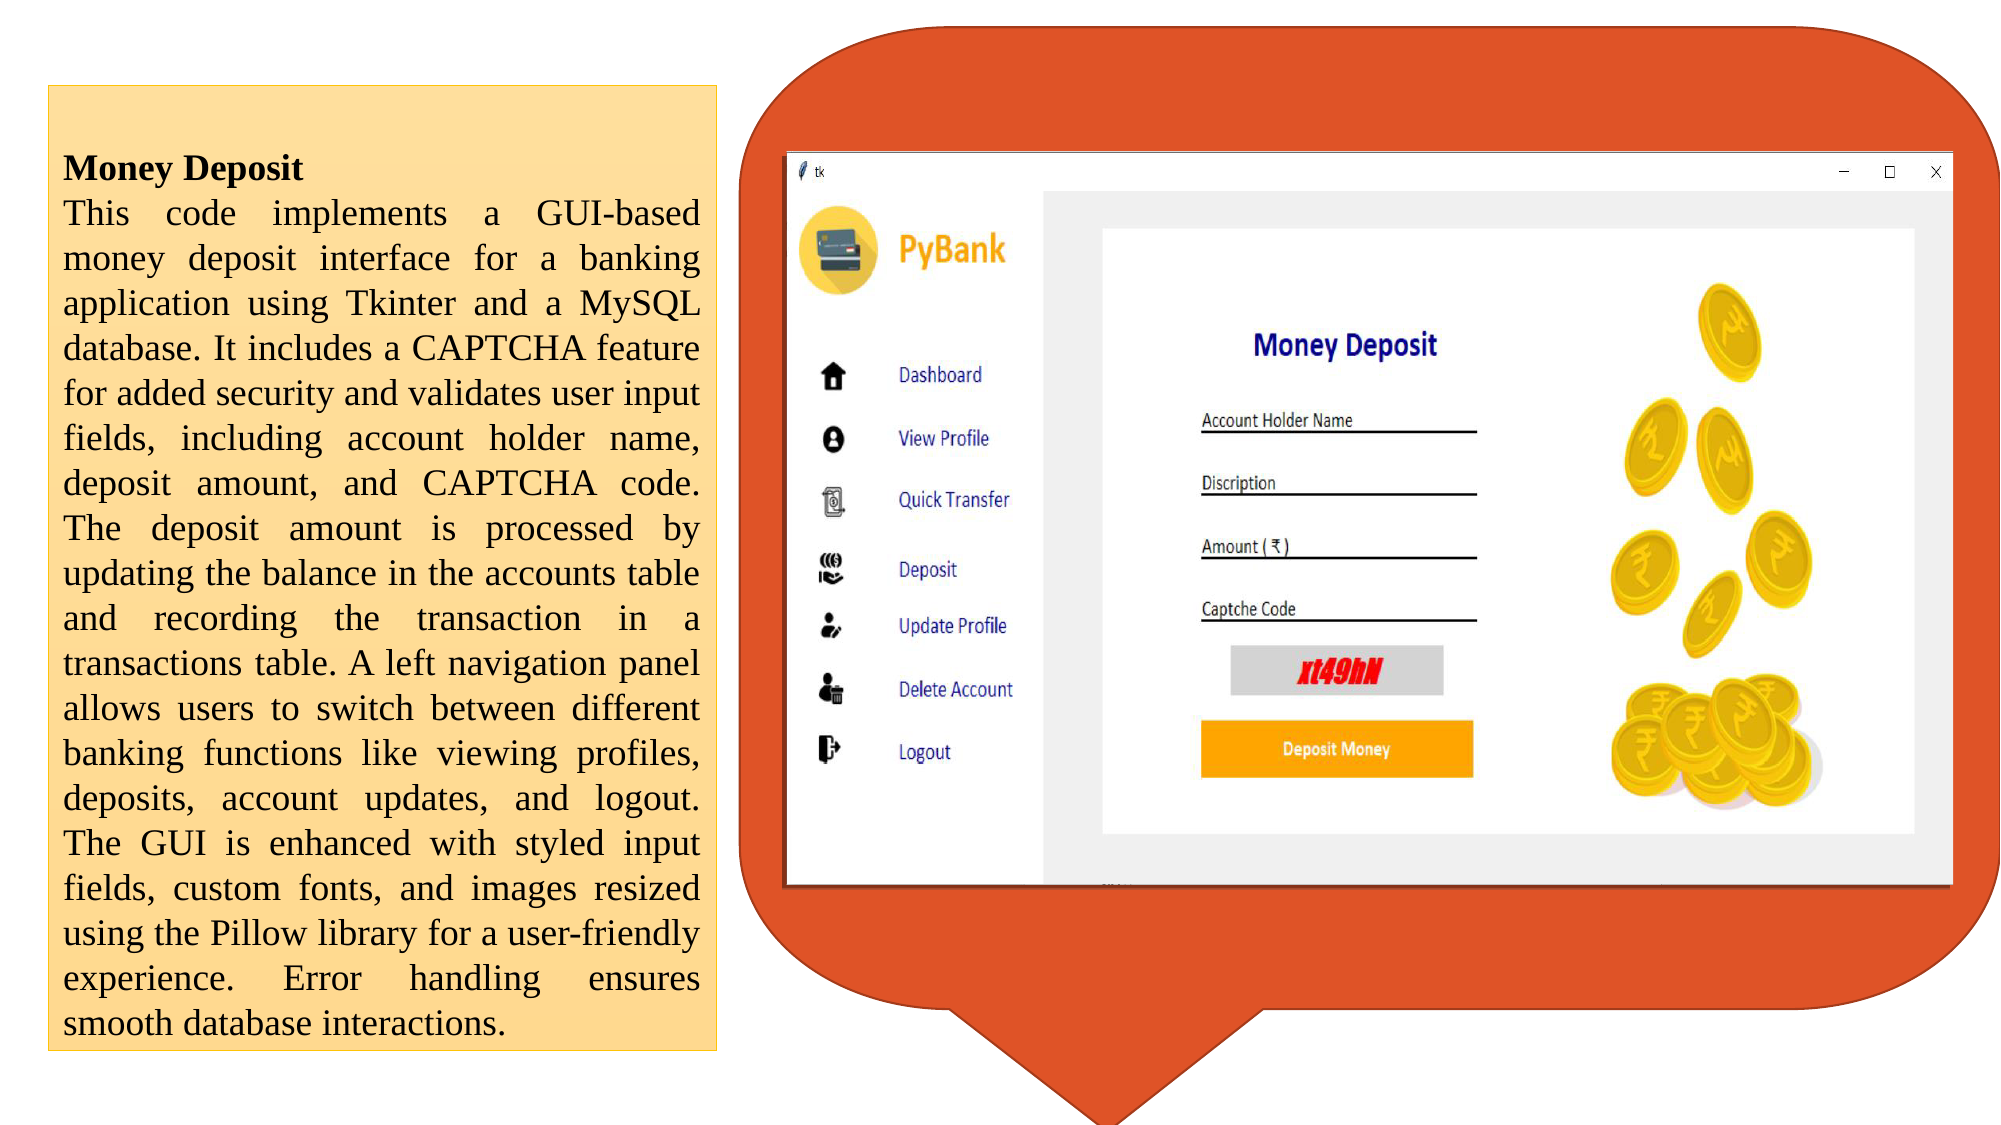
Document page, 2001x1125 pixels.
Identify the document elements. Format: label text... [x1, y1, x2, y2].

picture [786, 151, 1954, 885]
text_box Money Deposit This code implements a GUI-based money deposit interface for a banking application using Tkinter and a MySQL database. It includes a CAPTCHA feature for added security and validates user input fields, including account holder name, deposit amount, and CAPTCHA code. The deposit amount is processed by updating the balance in the accounts table and recording the transaction in a transactions table. A left navigation panel allows users to switch between different banking functions like viewing profiles, deposits, account updates, and logout. The GUI is enhanced with styled input fields, custom fonts, and images resized using the Pillow library for a user-friendly experience. Error handling ensures smooth database interactions. [48, 85, 716, 1050]
text_box [739, 27, 2000, 1125]
